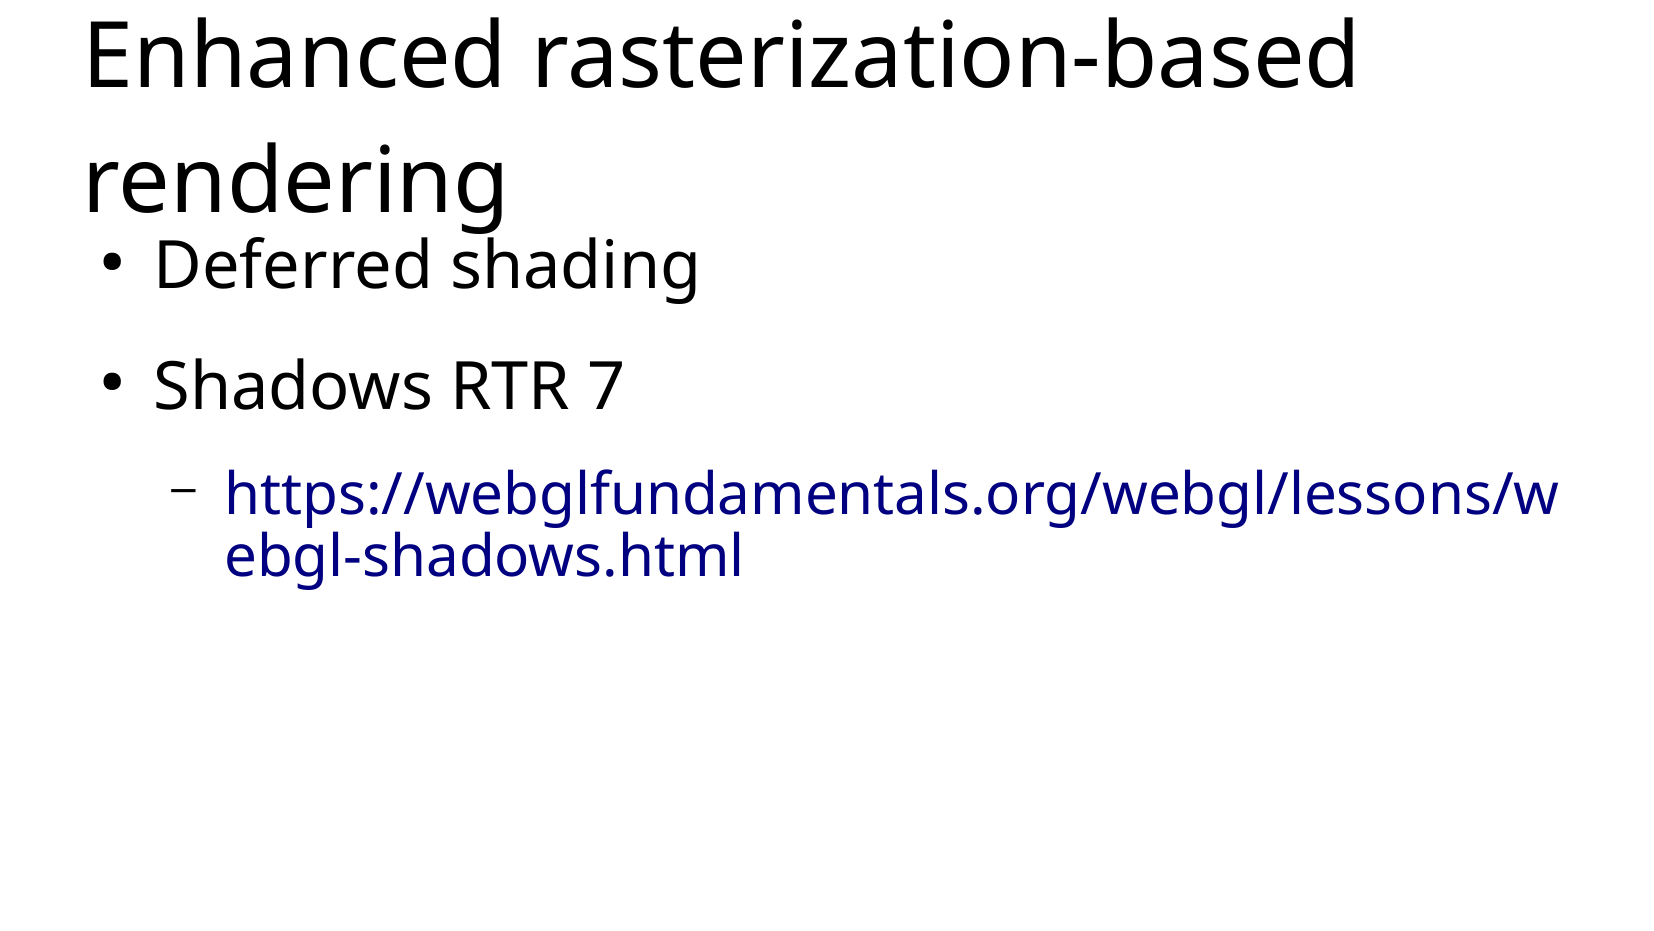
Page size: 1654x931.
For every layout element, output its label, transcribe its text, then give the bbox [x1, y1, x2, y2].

title Enhanced rasterization-based rendering [82, 37, 1571, 193]
list Deferred shading Shadows RTR 7 https://webglfundamentals.org/webgl/lessons/webgl-shadows.html [82, 217, 1571, 758]
